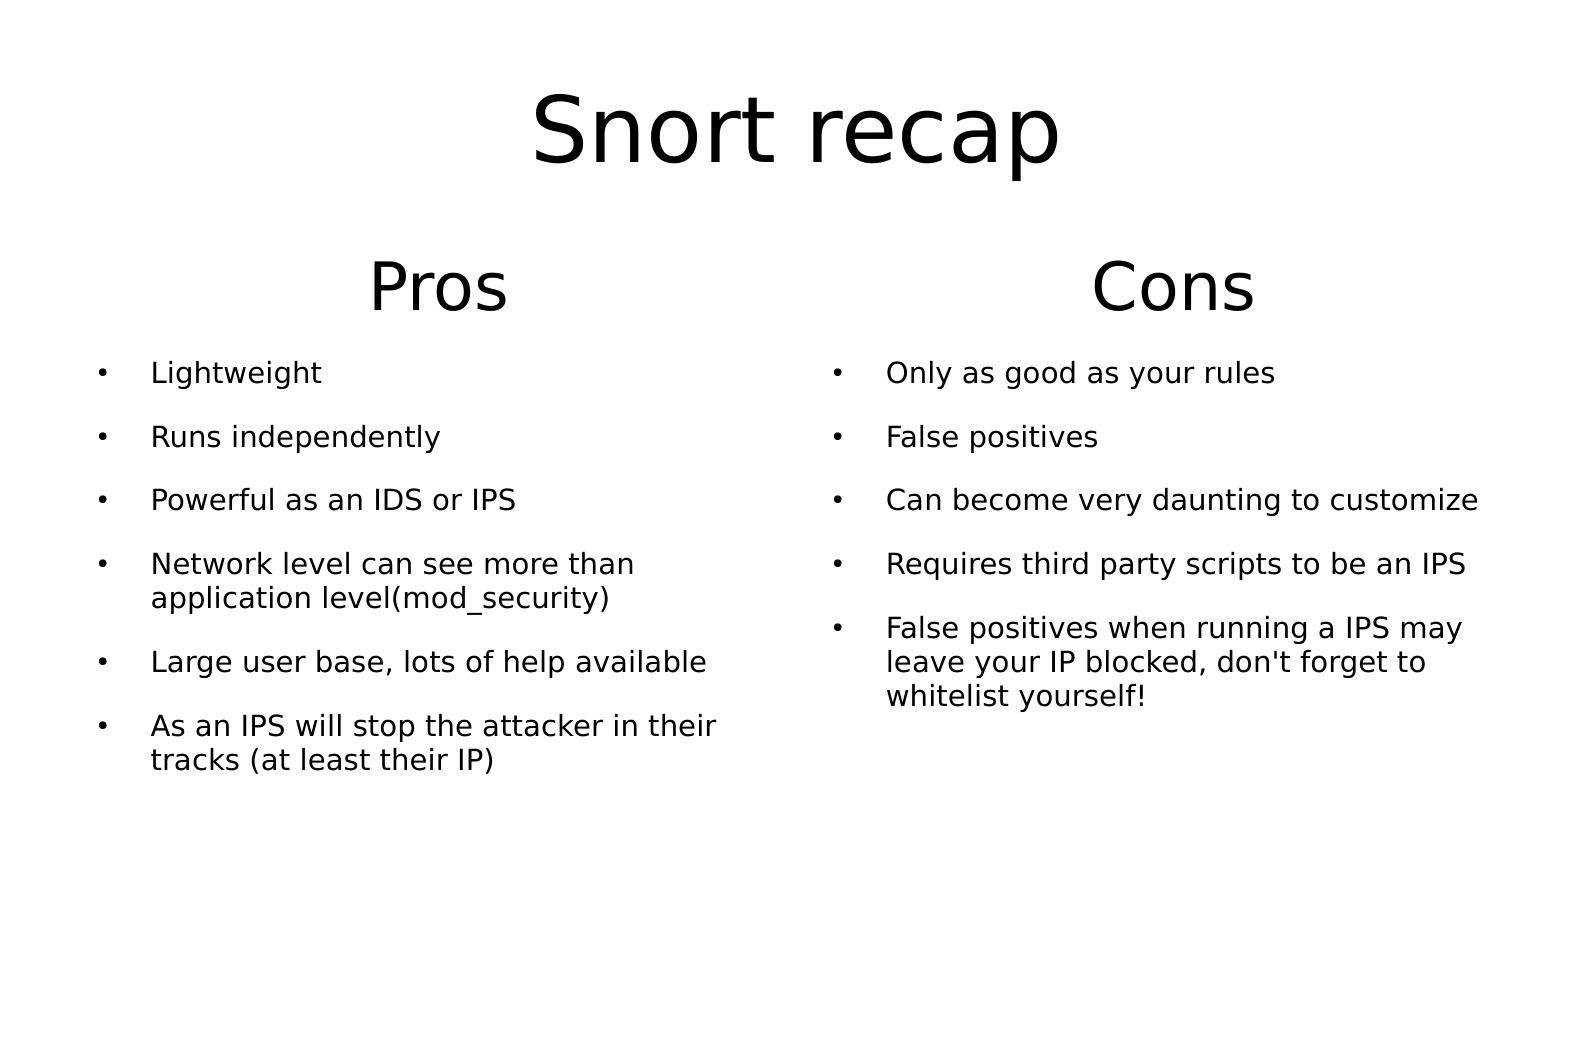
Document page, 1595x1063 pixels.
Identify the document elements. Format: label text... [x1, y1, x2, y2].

list Cons Only as good as your rules False positives Can become very daunting to customize Requires third party scripts to be an IPS False positives when running a IPS may leave your IP blocked, don't forget to whitelist yourself! [814, 248, 1516, 936]
title Snort recap [79, 42, 1515, 220]
list Pros Lightweight Runs independently Powerful as an IDS or IPS Network level can see more than application level(mod_security) Large user base, lots of help available As an IPS will stop the attacker in their tracks (at least their IP) [79, 248, 780, 936]
